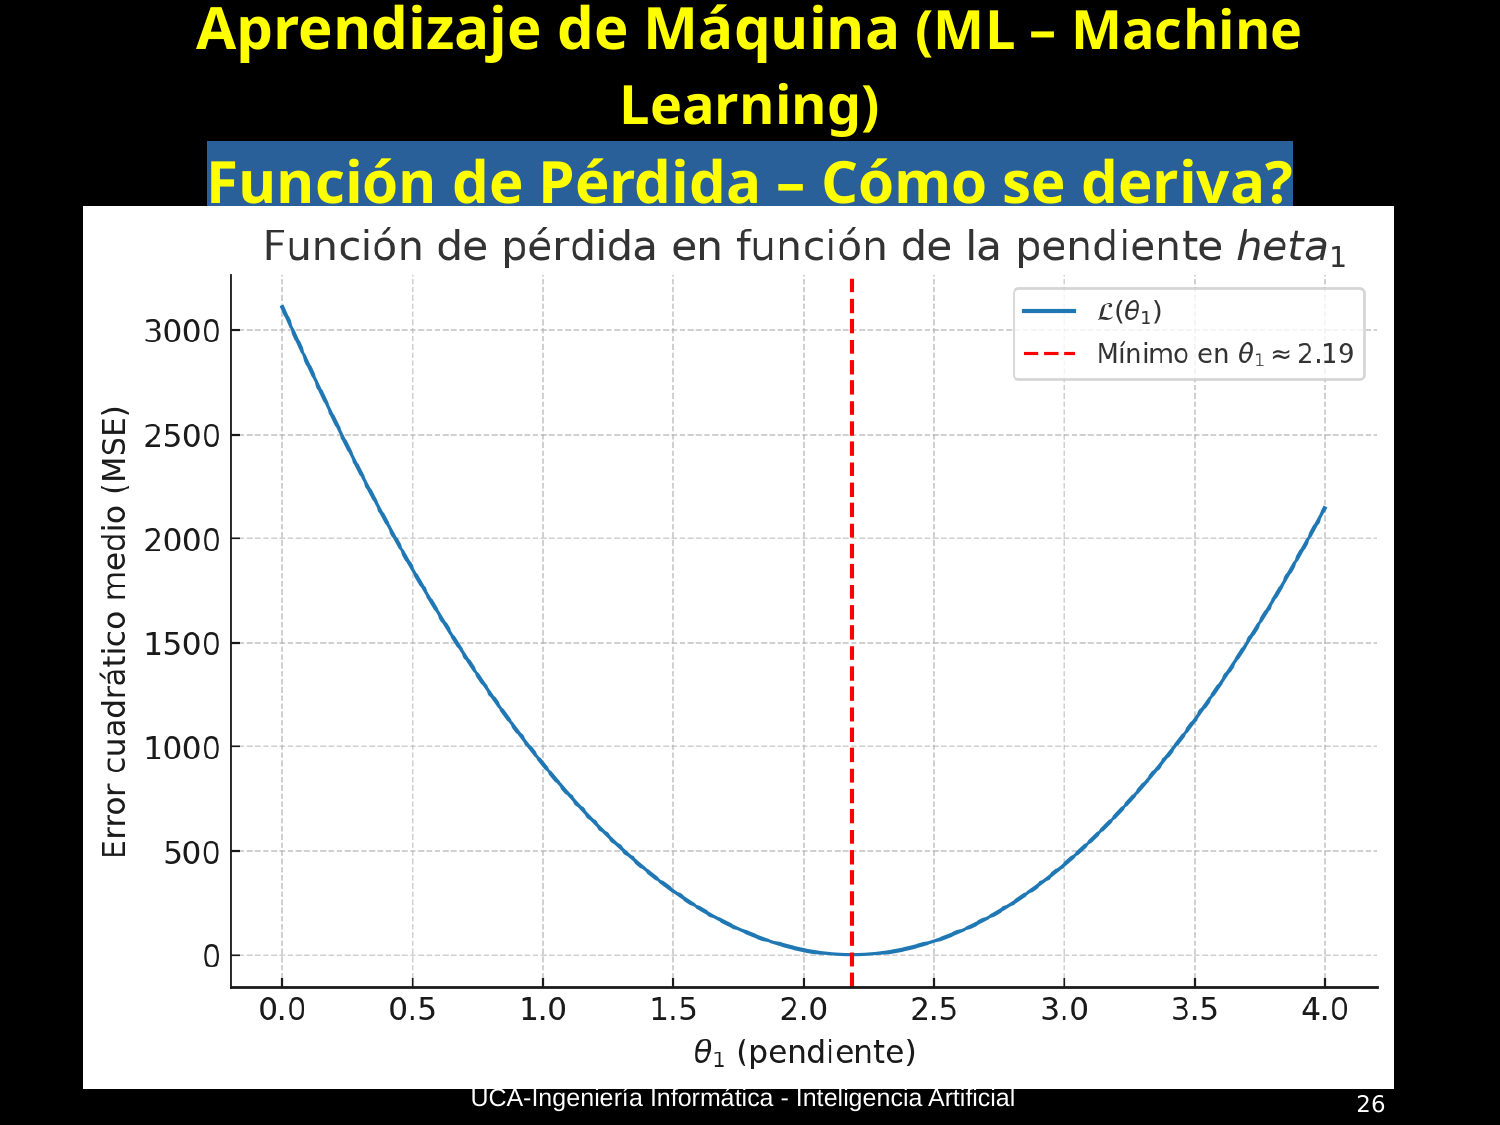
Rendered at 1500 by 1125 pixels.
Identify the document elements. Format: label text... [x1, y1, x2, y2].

title Aprendizaje de Máquina (ML – Machine Learning) Función de Pérdida – Cómo se deriva? [75, 45, 1425, 162]
picture [83, 206, 1394, 1089]
